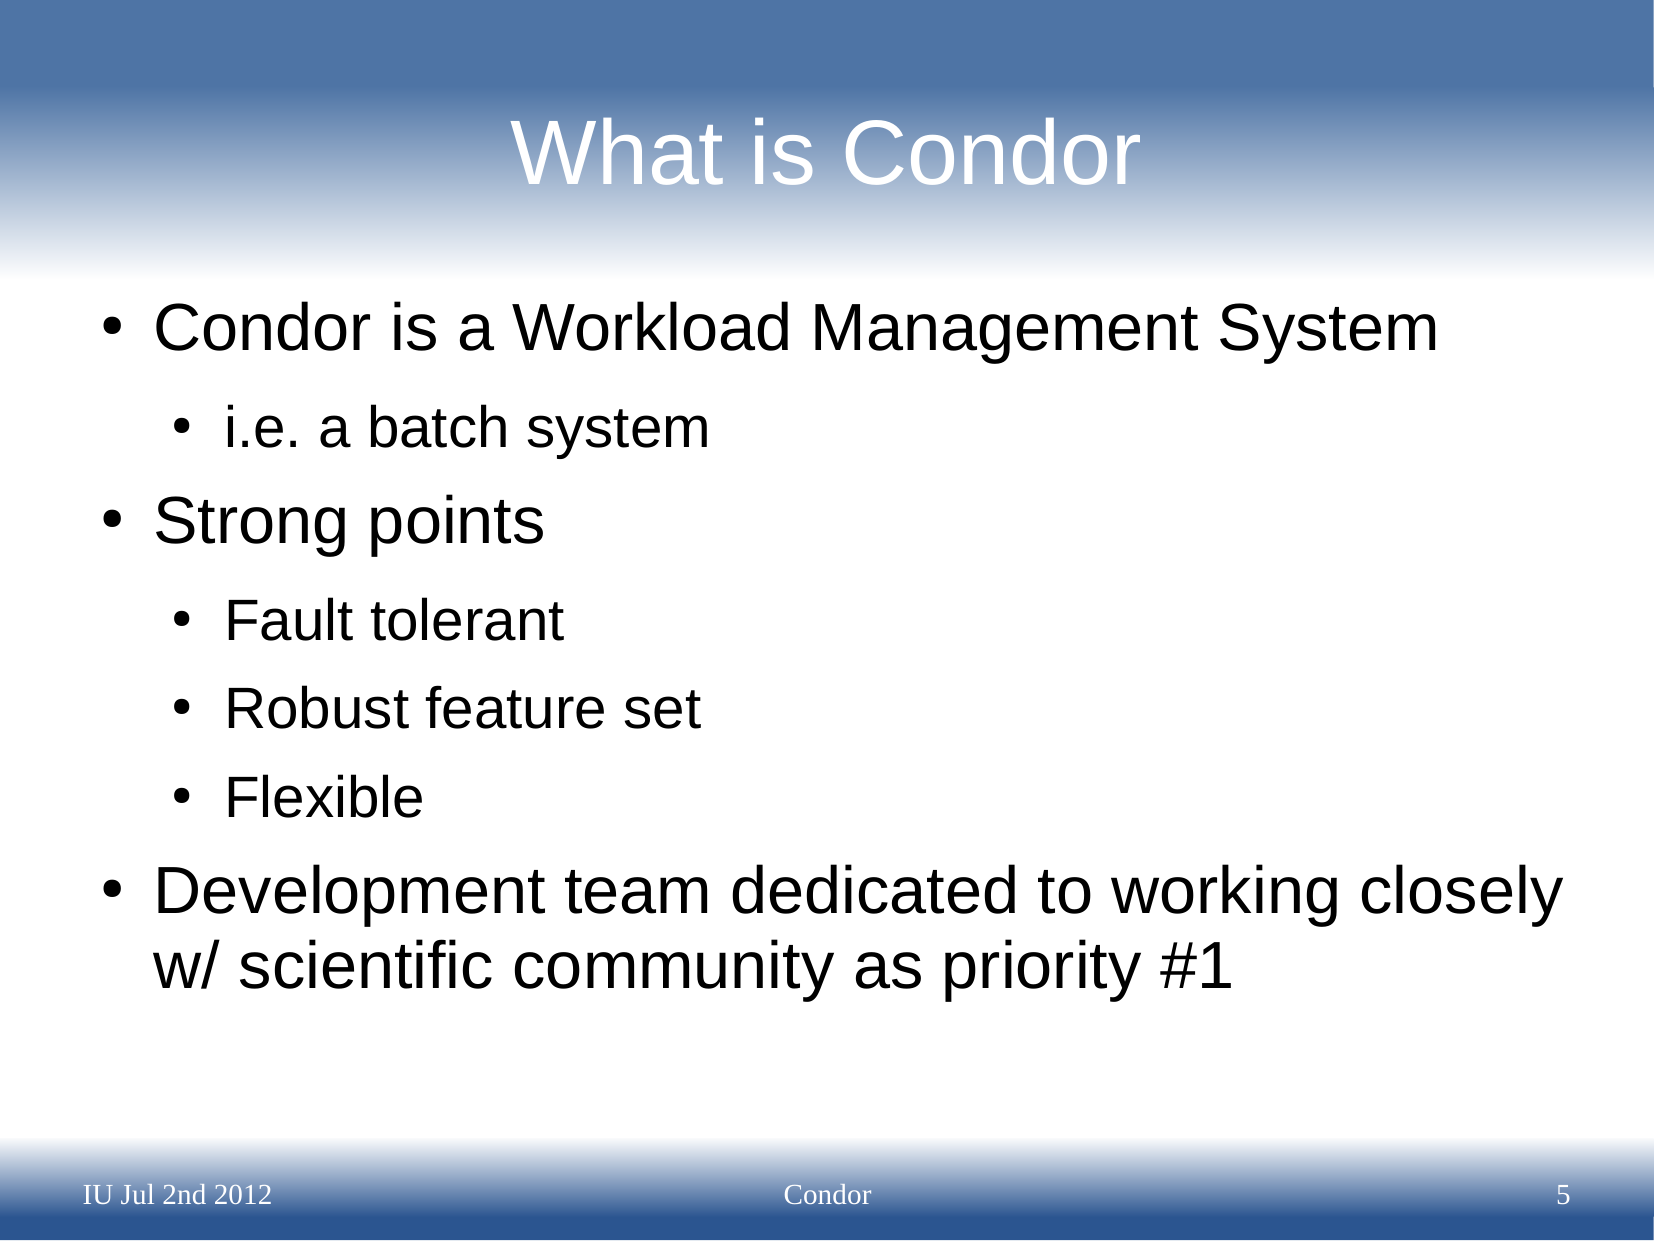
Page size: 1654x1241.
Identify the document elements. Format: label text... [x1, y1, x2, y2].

list Condor is a Workload Management System i.e. a batch system Strong points Fault tolerant Robust feature set Flexible Development team dedicated to working closely w/ scientific community as priority #1 [82, 290, 1571, 1109]
title What is Condor [82, 56, 1571, 250]
